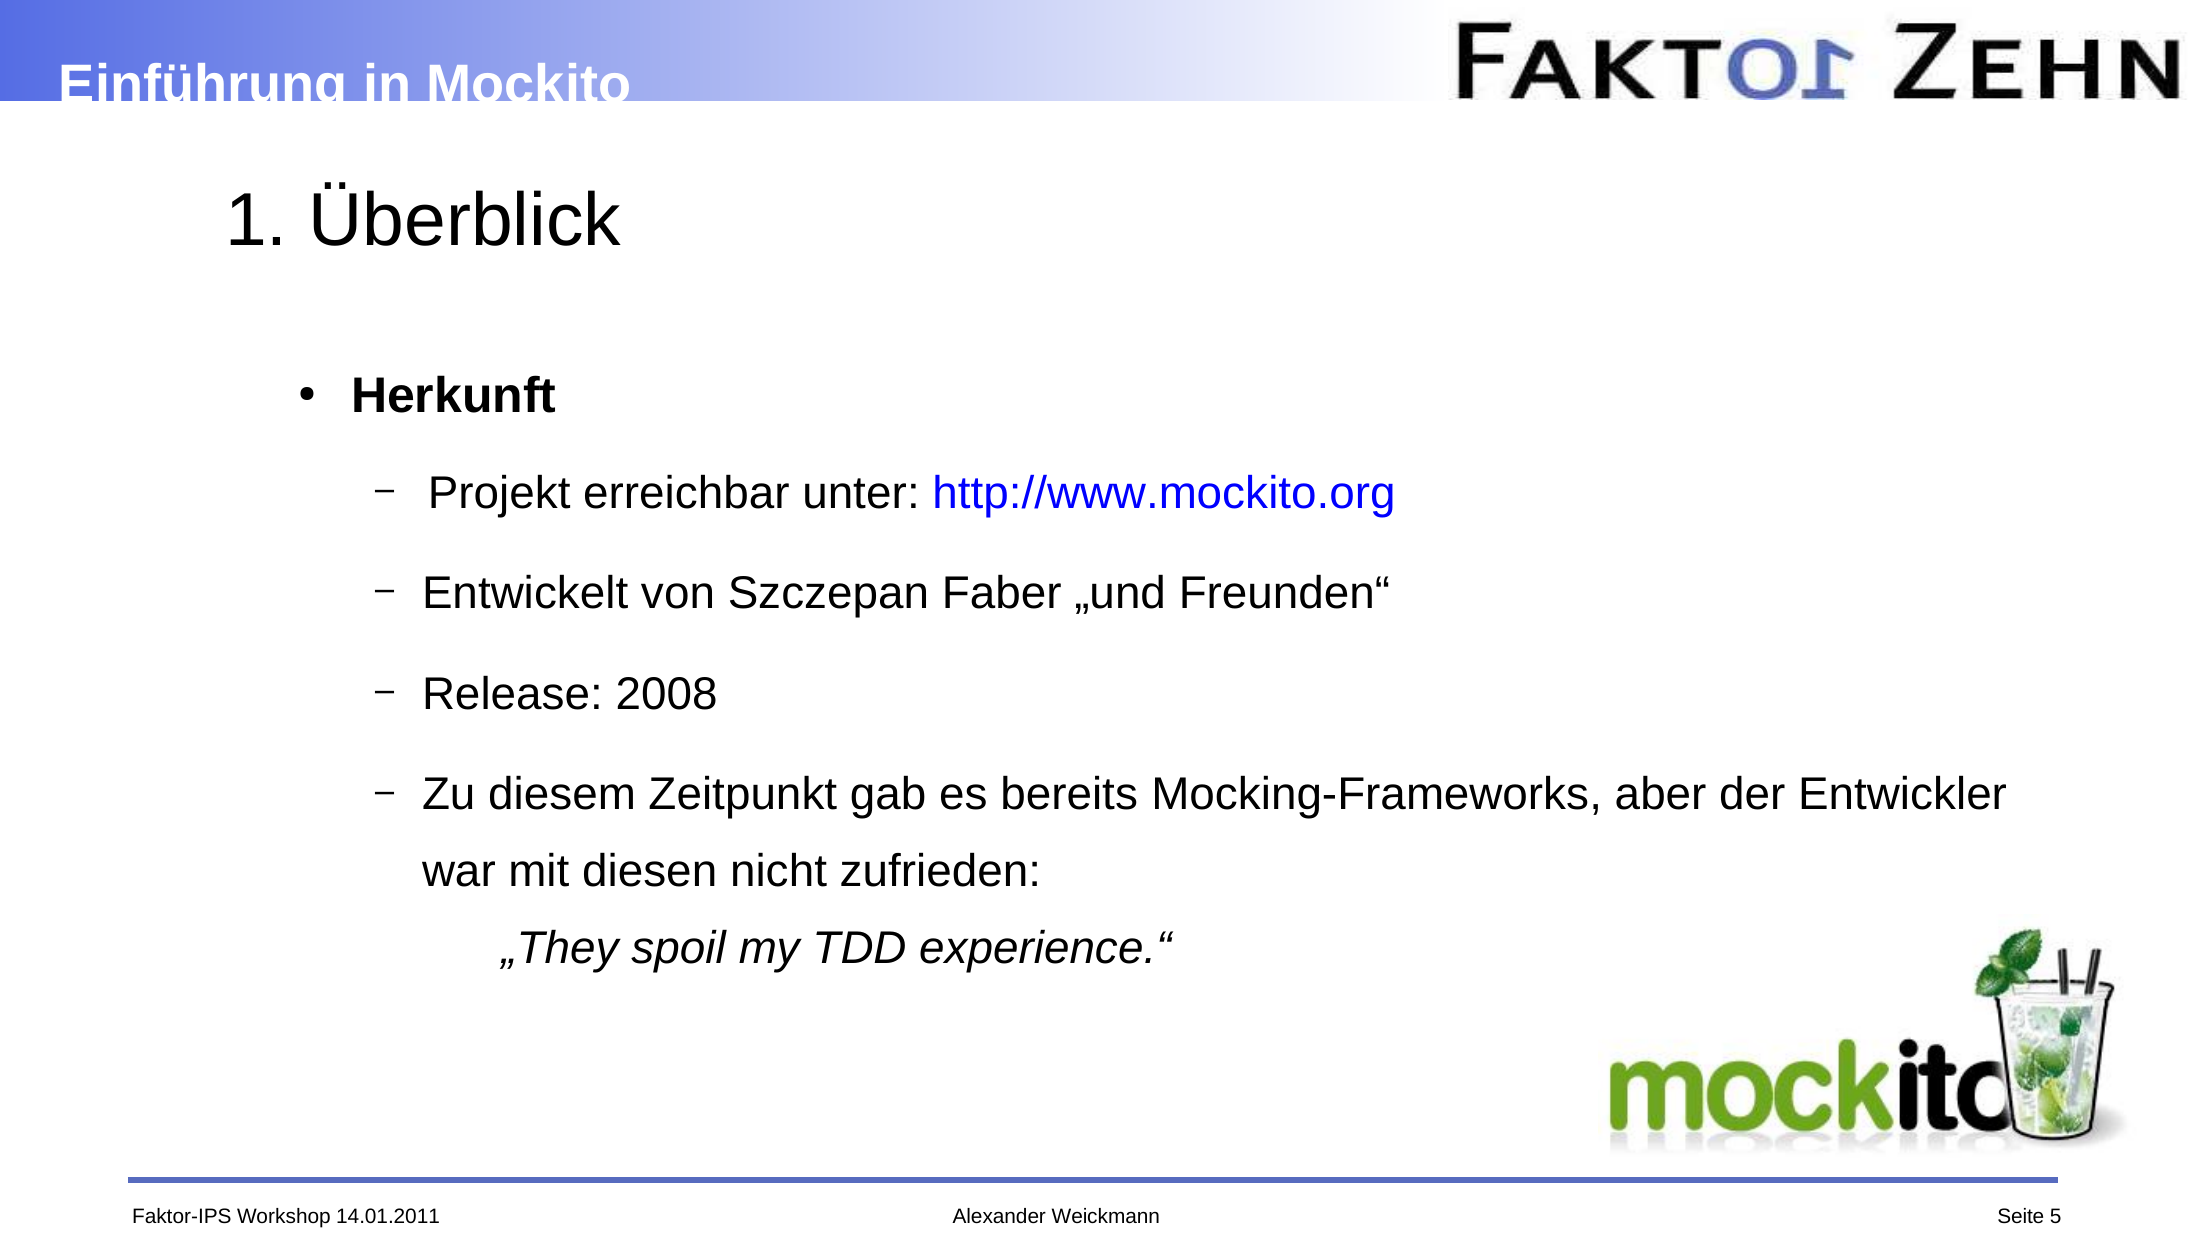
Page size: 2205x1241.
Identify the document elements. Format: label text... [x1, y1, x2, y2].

title 1. Überblick [225, 142, 1981, 296]
picture [1598, 914, 2141, 1167]
picture [1448, 7, 2191, 100]
list Herkunft Projekt erreichbar unter: http://www.mockito.org Entwickelt von Szczepan Faber „und Freunden“ Release: 2008 Zu diesem Zeitpunkt gab es bereits Mocking-Frameworks, aber der Entwickler war mit diesen nicht zufrieden: „They spoil my TDD experience.“ [280, 339, 2036, 1108]
